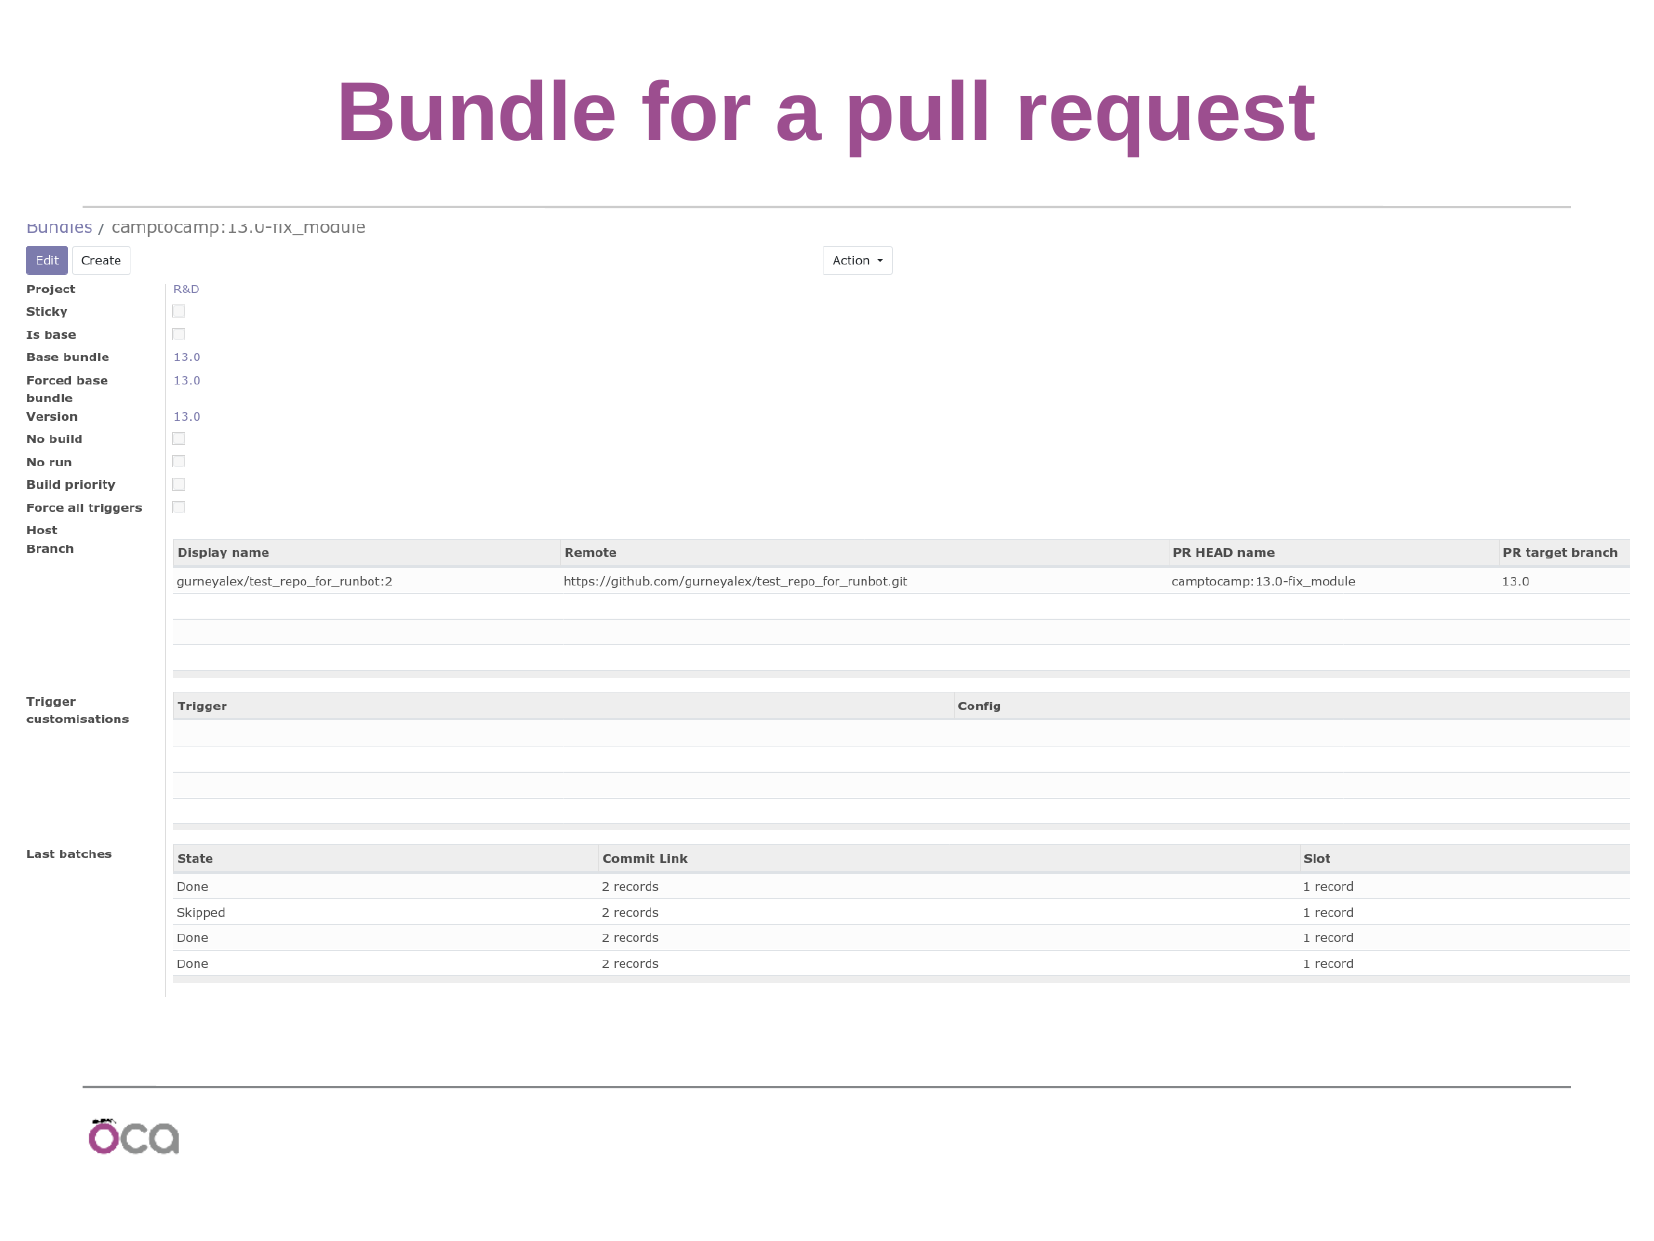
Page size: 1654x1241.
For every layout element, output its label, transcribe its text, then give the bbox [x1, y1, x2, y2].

picture [82, 1089, 186, 1191]
picture [11, 224, 1630, 1028]
title Bundle for a pull request [82, 27, 1571, 196]
